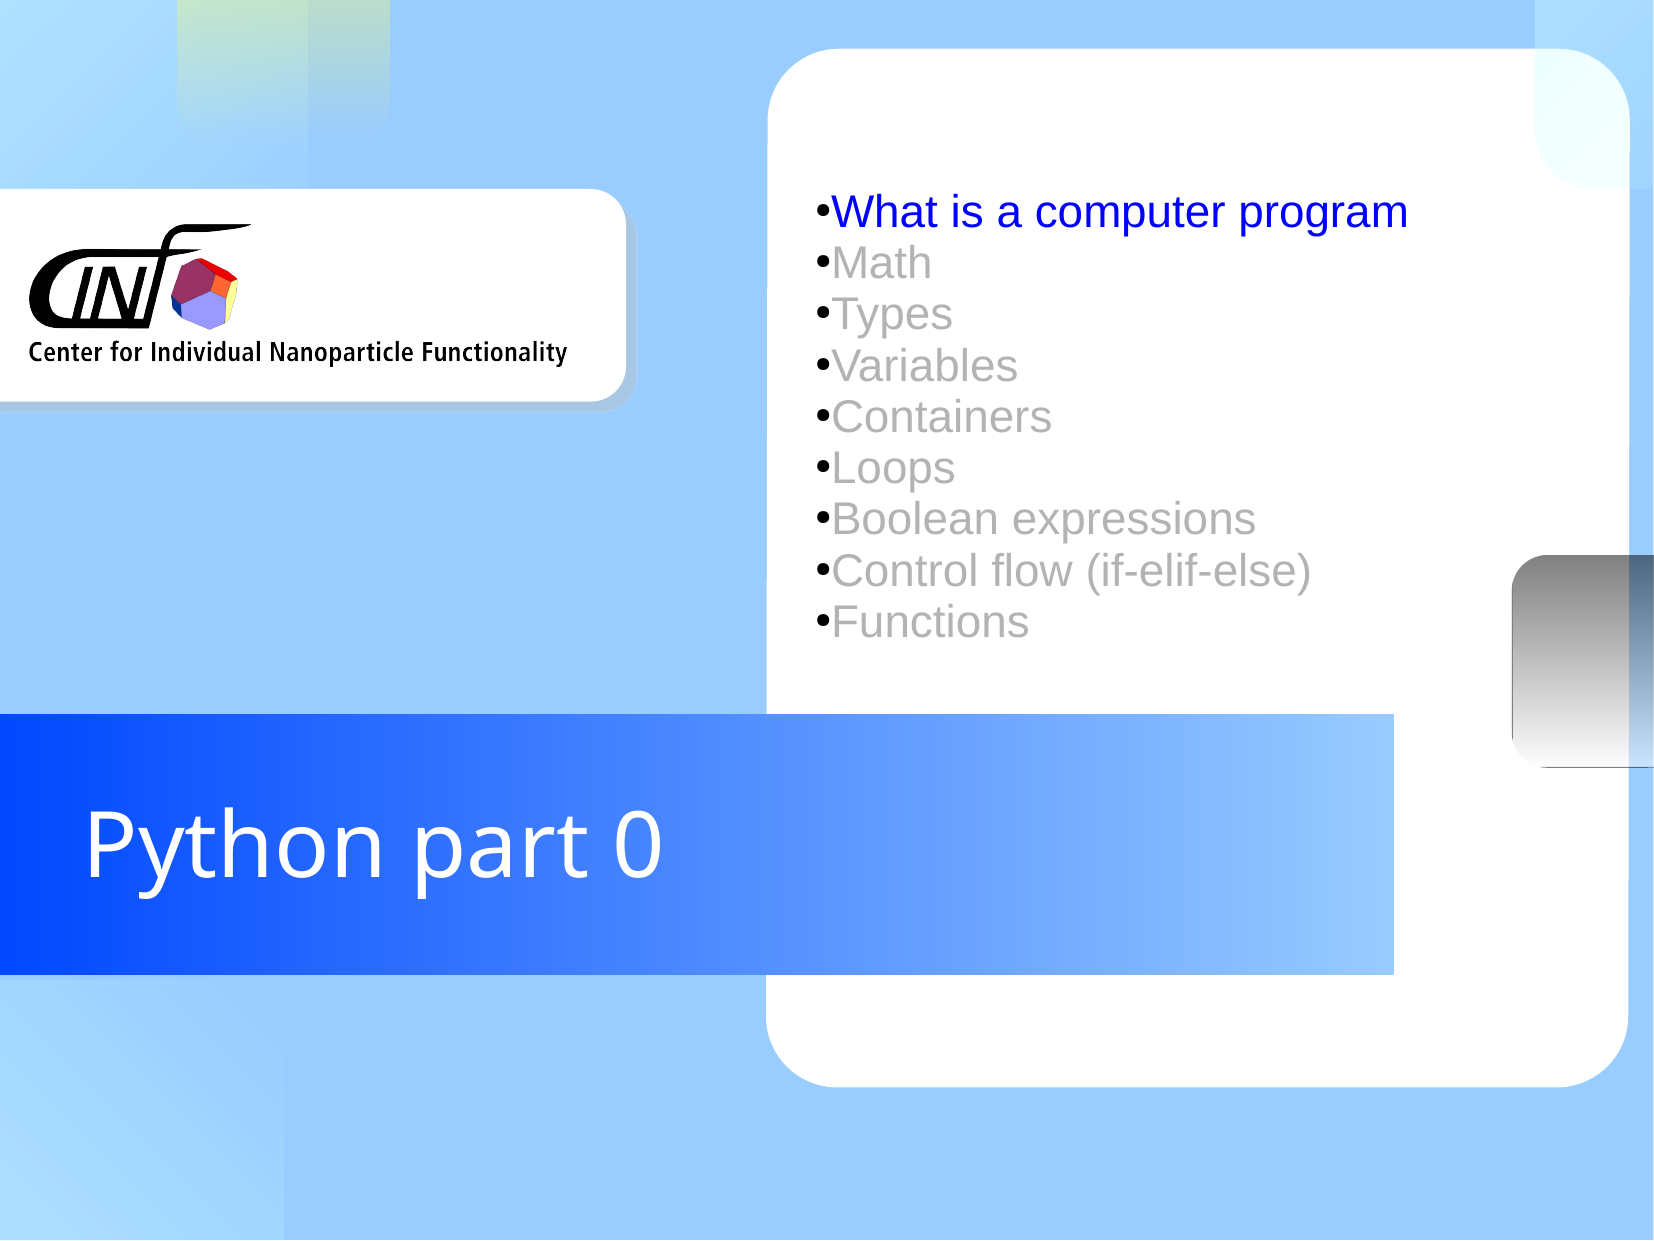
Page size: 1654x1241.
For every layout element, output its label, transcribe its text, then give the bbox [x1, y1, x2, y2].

title Python part 0 [82, 738, 1312, 946]
picture [28, 224, 567, 367]
subtitle What is a computer program Math Types Variables Containers Loops Boolean expressions Control flow (if-elif-else) Functions [814, 185, 1571, 699]
table_header A [1013, 946, 1017, 974]
table_header A [1013, 715, 1017, 738]
